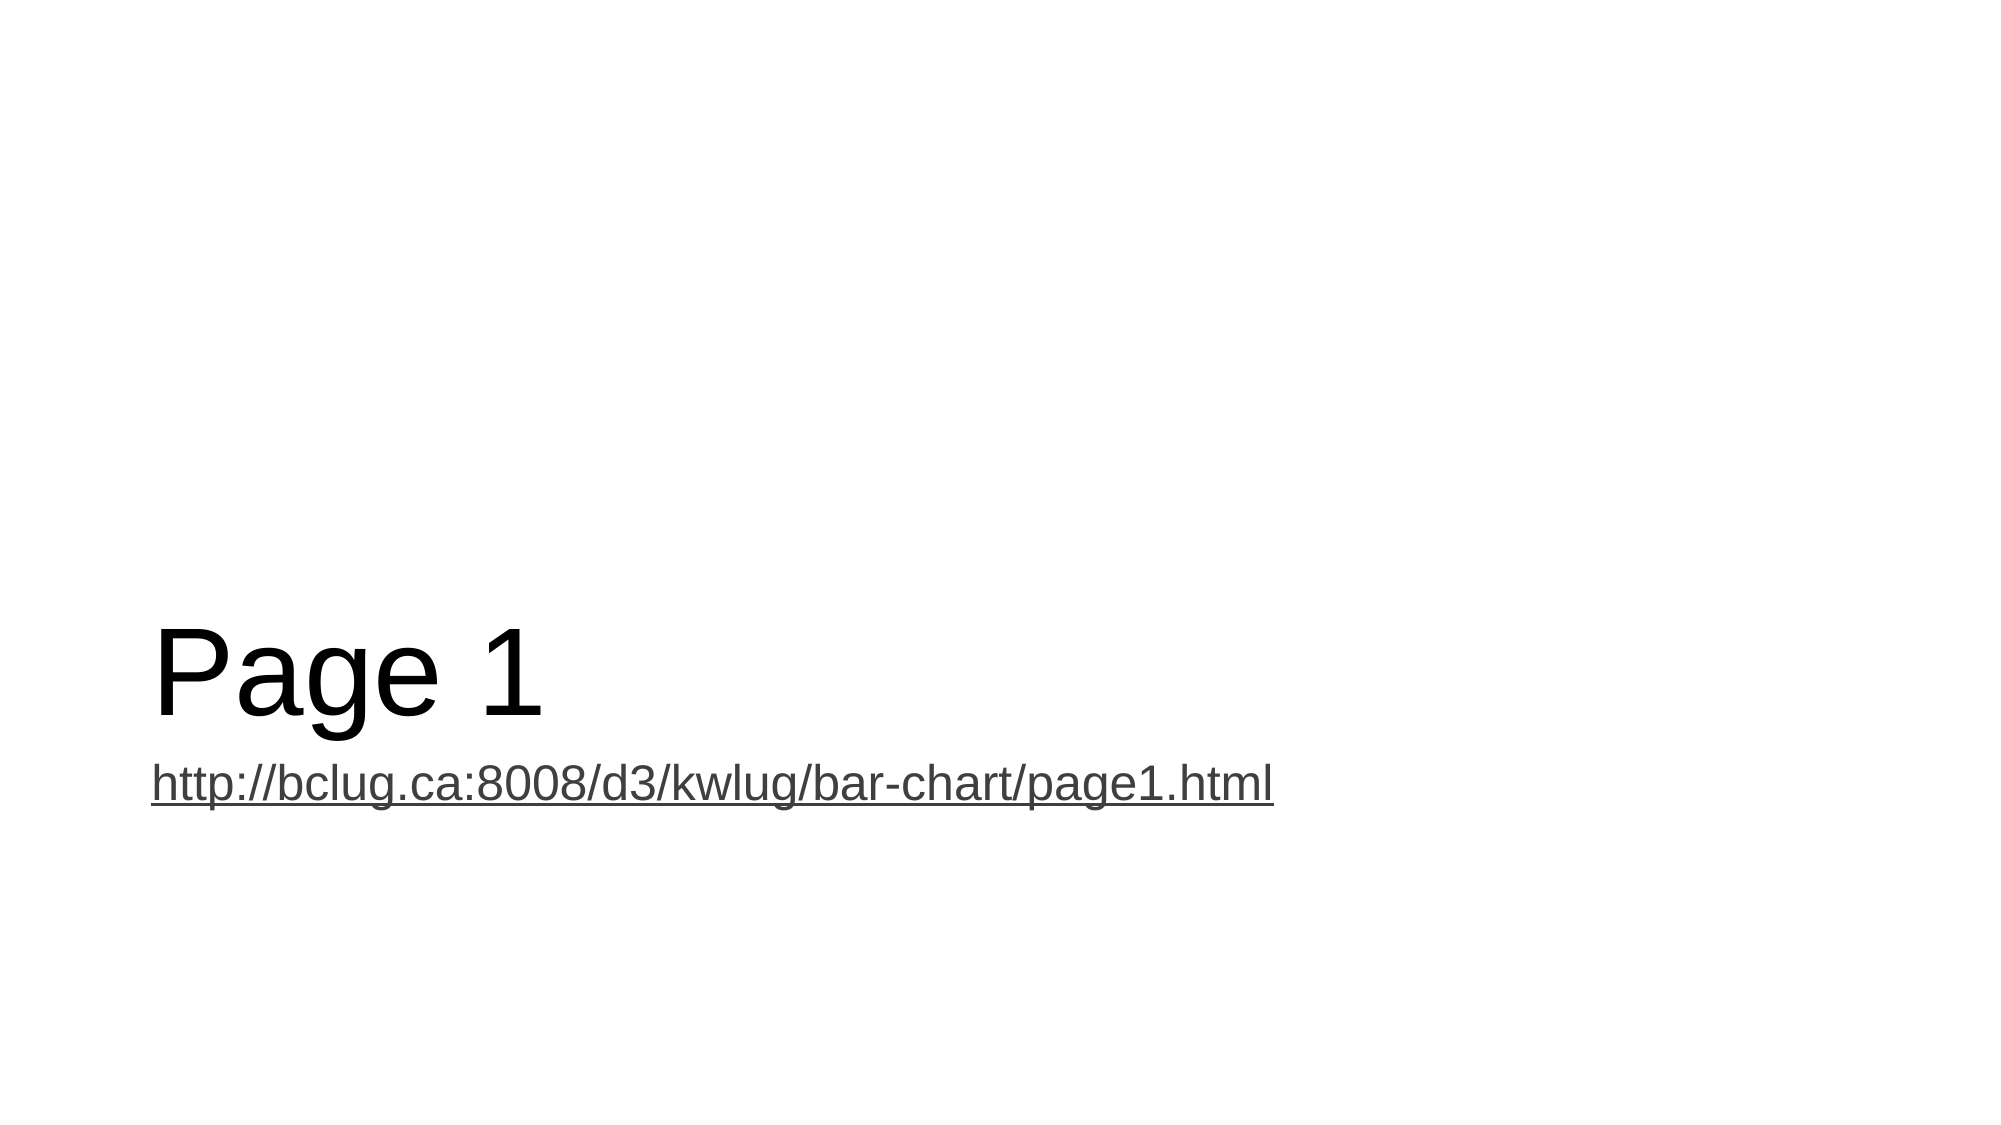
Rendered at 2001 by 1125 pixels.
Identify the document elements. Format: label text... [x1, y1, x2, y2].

list http://bclug.ca:8008/d3/kwlug/bar-chart/page1.html [136, 752, 1862, 1000]
title Page 1 [136, 280, 1862, 749]
